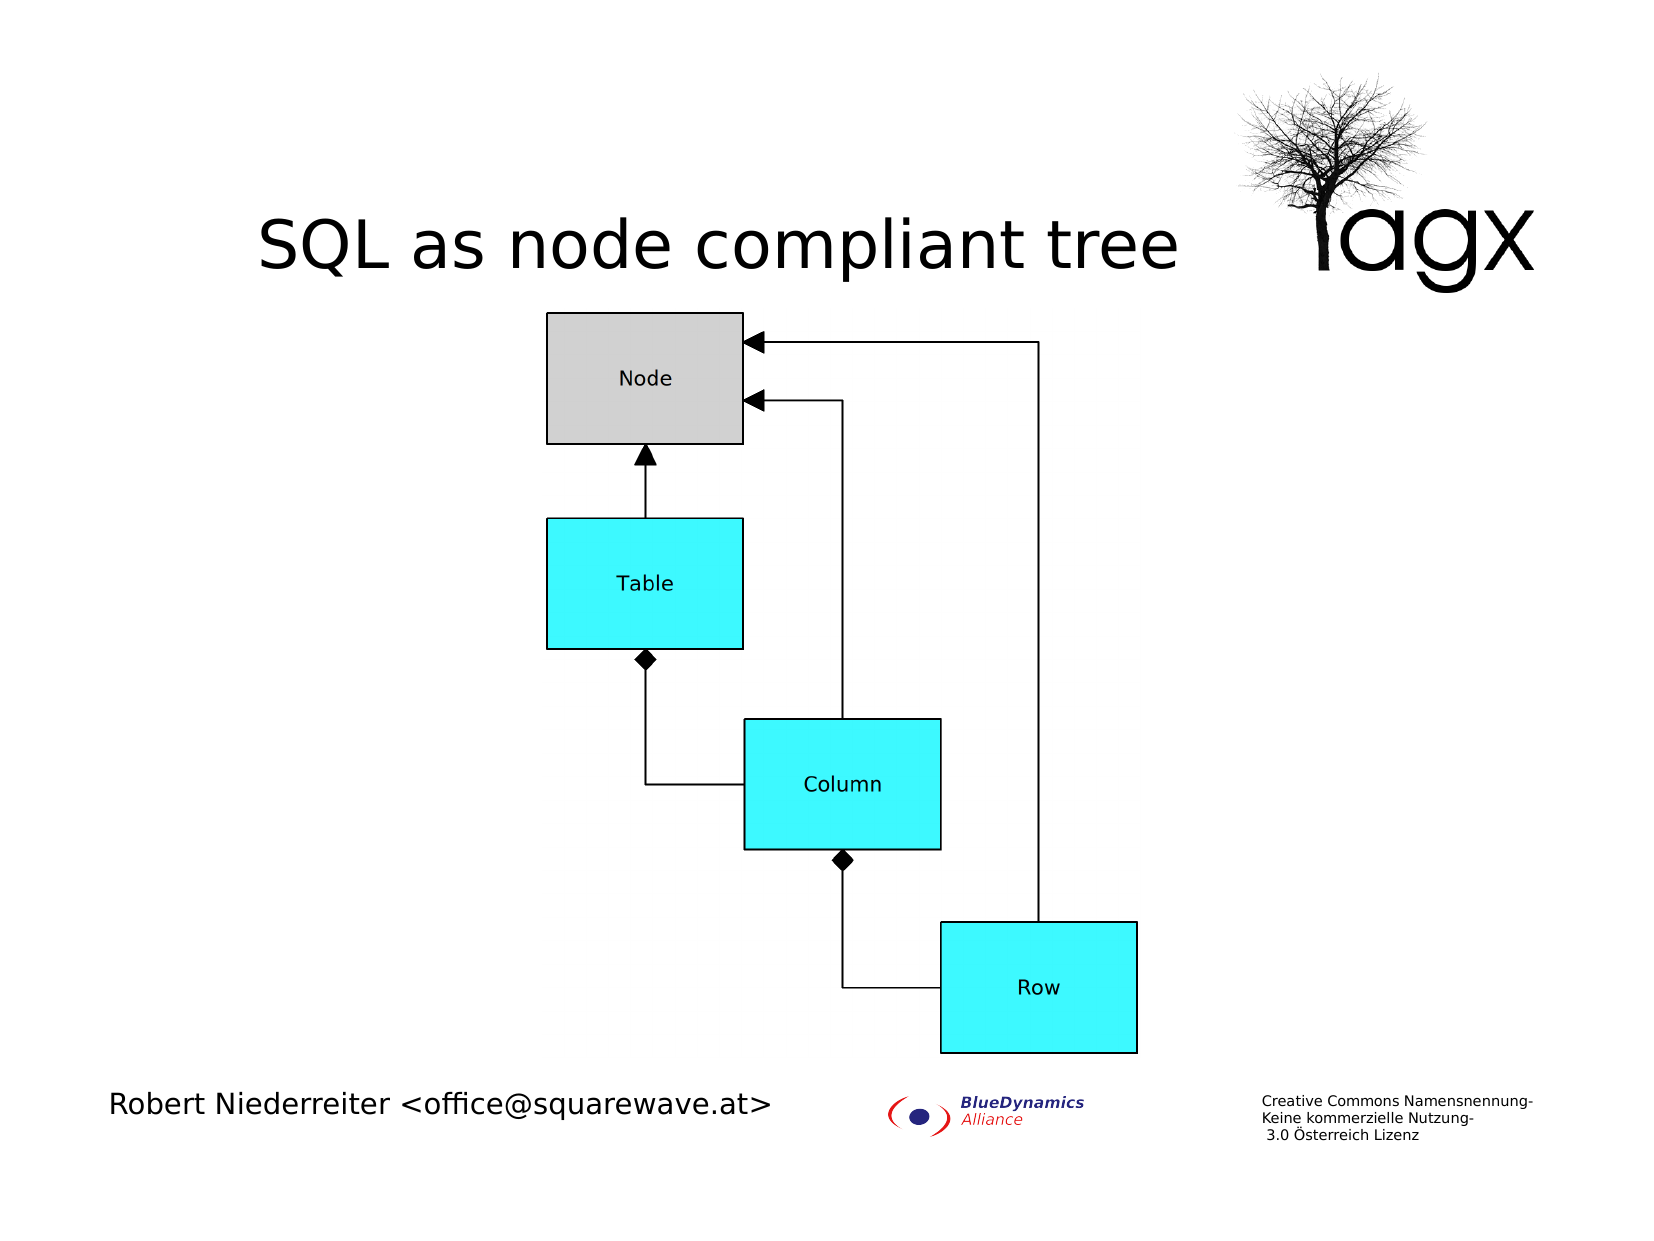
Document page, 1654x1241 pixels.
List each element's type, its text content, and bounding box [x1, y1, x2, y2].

picture [1220, 62, 1549, 293]
picture [888, 1096, 1084, 1137]
title SQL as node compliant tree [81, 52, 1182, 284]
picture [542, 308, 1141, 1058]
